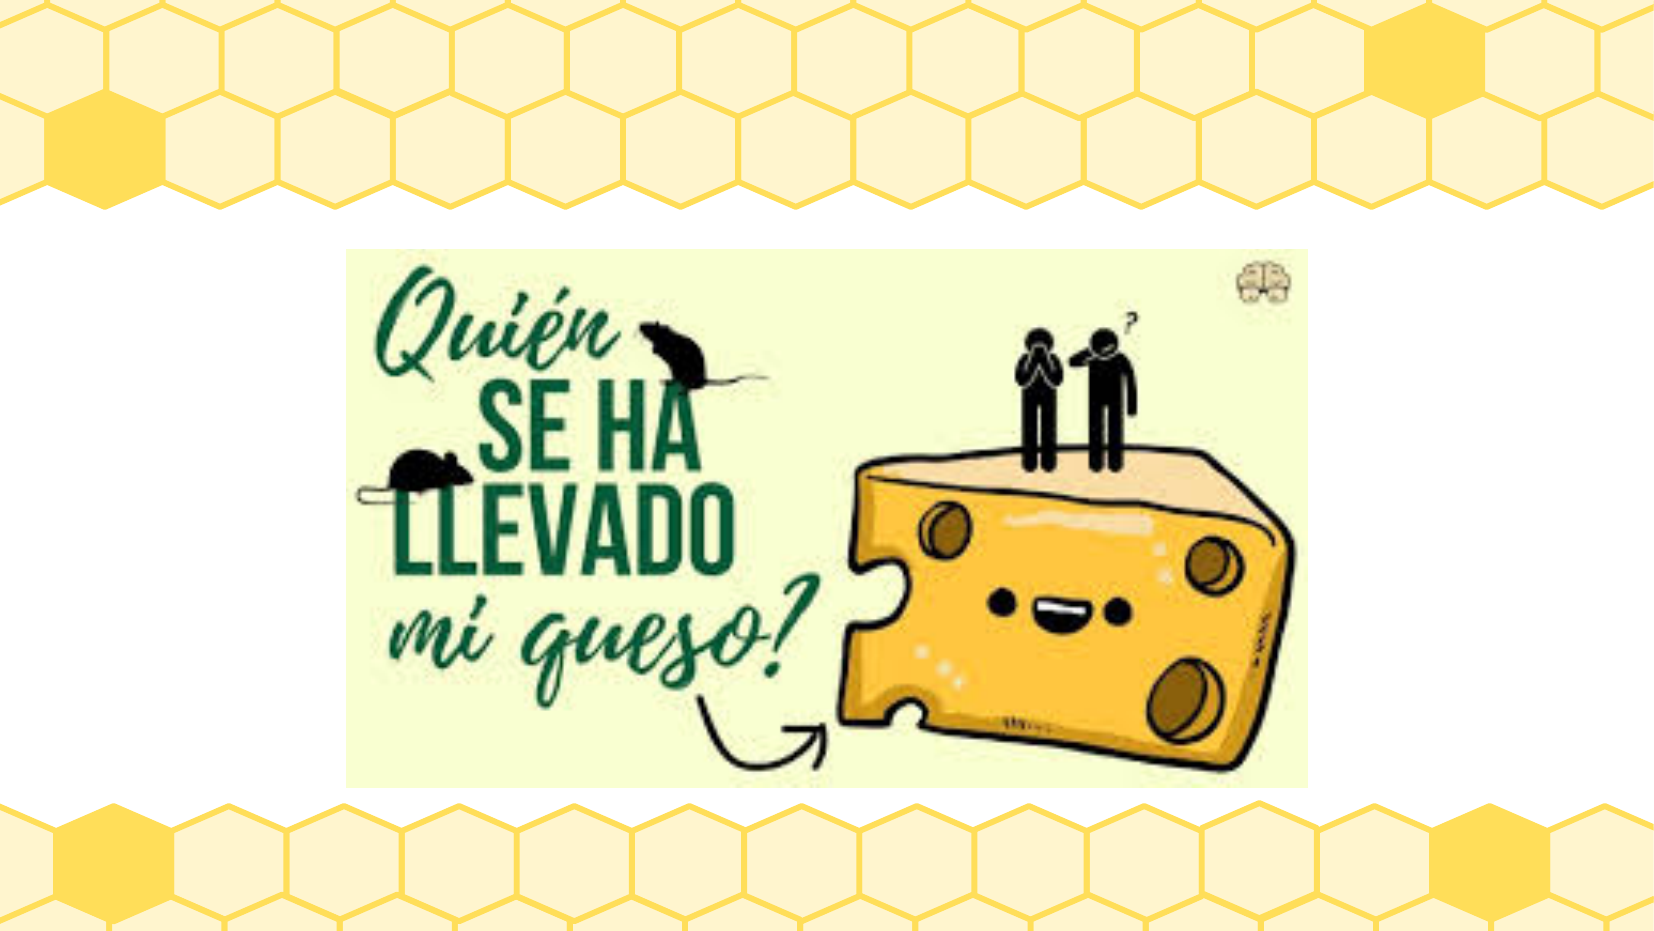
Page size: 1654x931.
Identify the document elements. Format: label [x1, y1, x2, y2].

picture [346, 249, 1308, 788]
